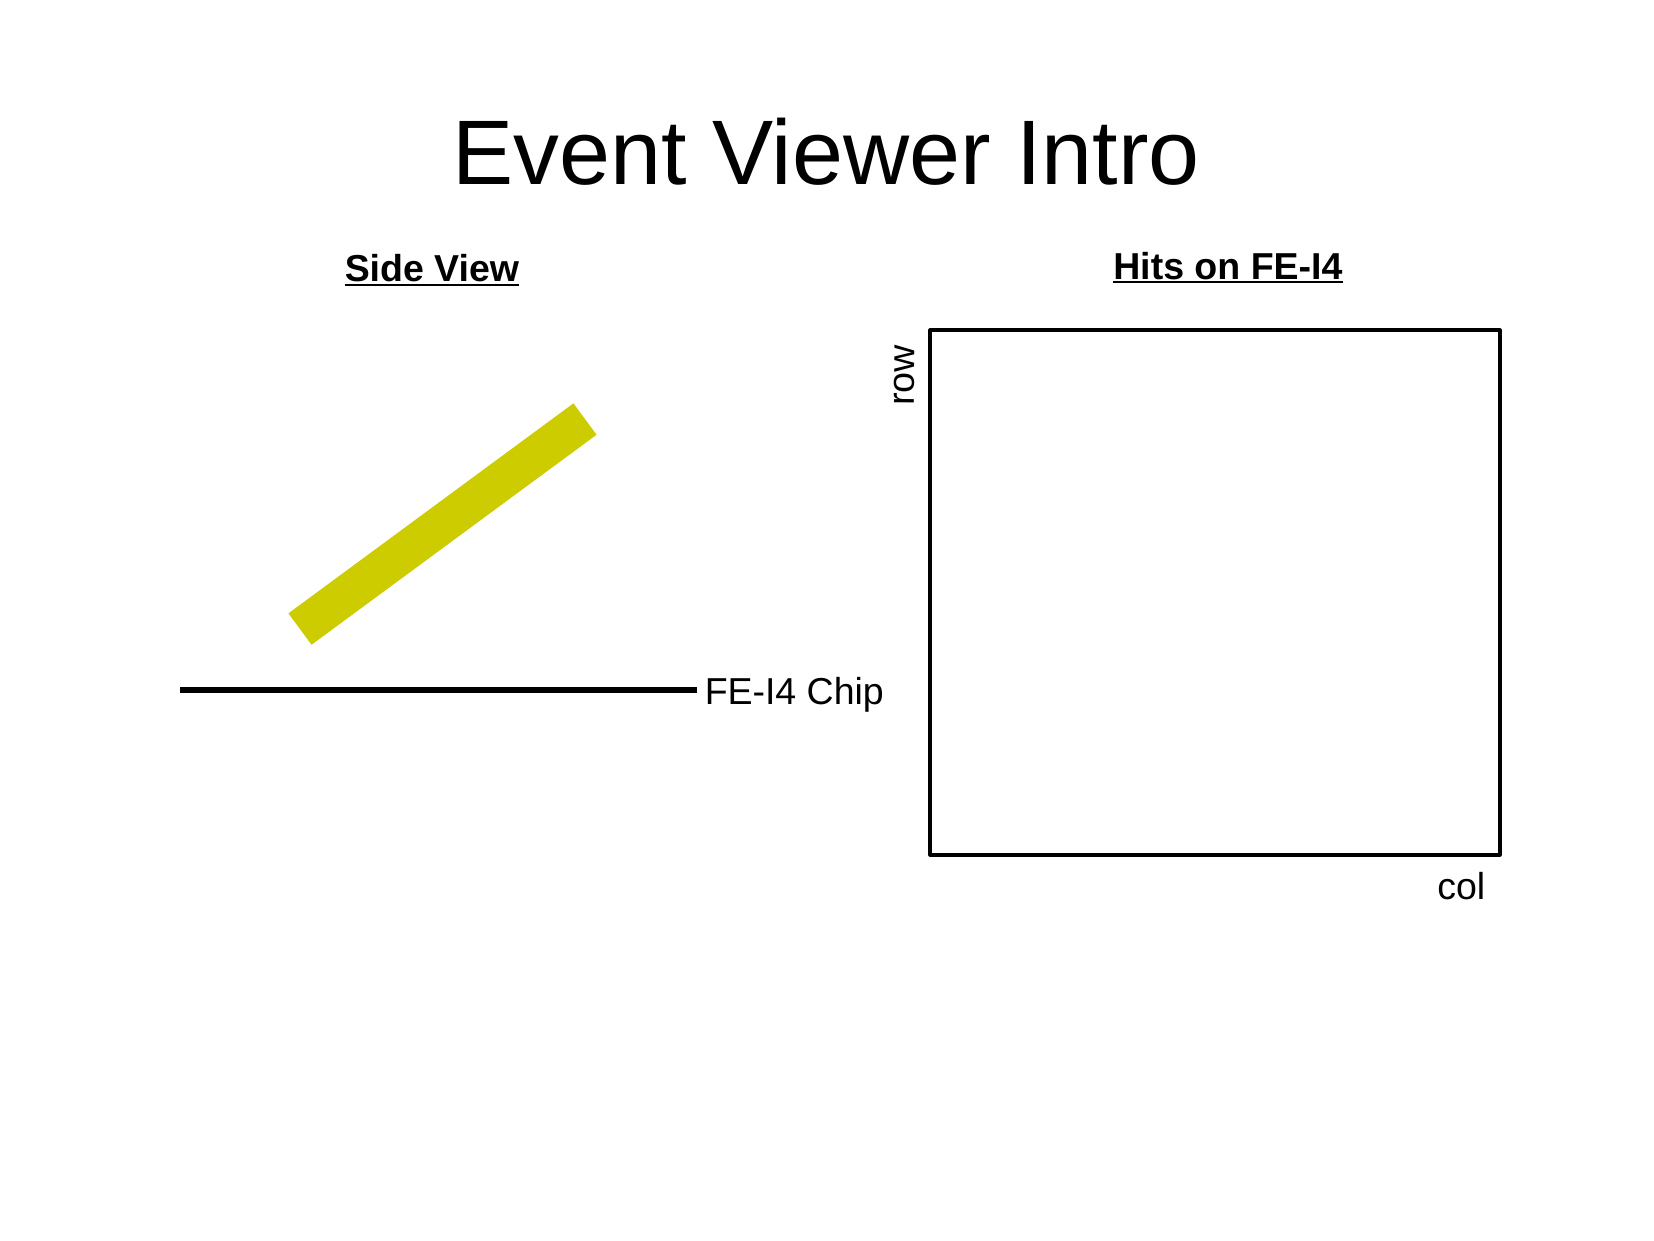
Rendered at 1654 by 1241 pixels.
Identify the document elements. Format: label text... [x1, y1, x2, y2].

text_box FE-I4 Chip [690, 663, 899, 721]
text_box Hits on FE-I4 [1098, 237, 1358, 295]
text_box col [1422, 858, 1501, 916]
text_box [930, 330, 1501, 856]
title Event Viewer Intro [82, 49, 1571, 257]
text_box Side View [330, 240, 535, 297]
text_box row [872, 330, 931, 421]
